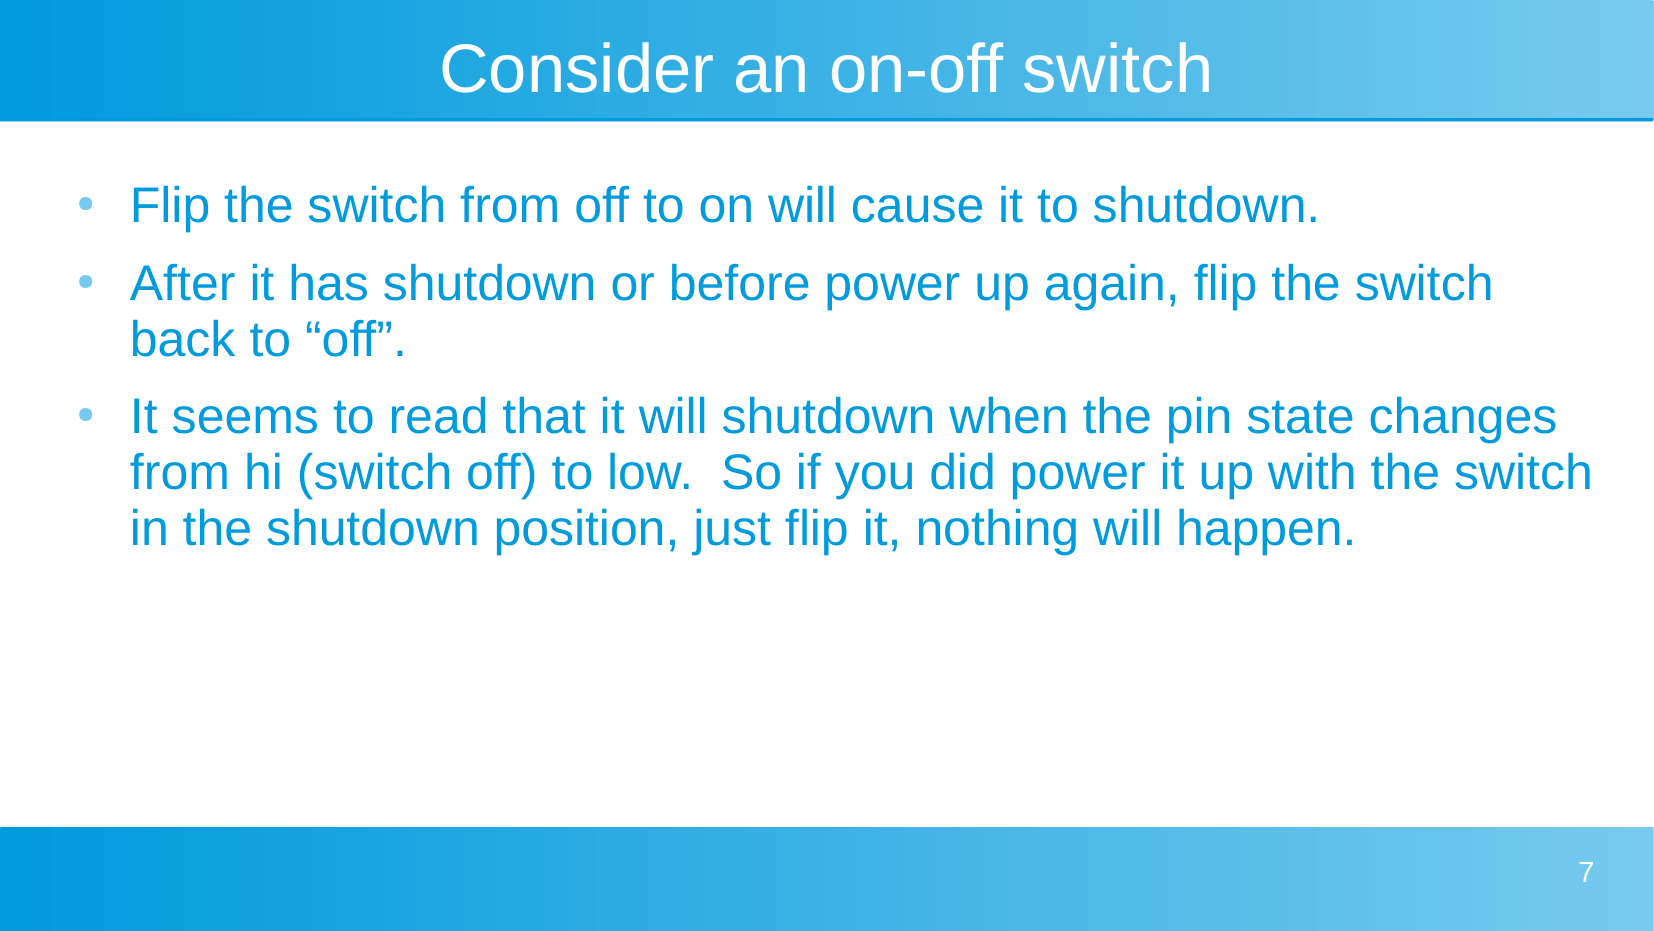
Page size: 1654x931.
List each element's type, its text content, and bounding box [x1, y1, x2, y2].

title Consider an on-off switch [59, 29, 1595, 108]
list Flip the switch from off to on will cause it to shutdown. After it has shutdown or before power up again, flip the switch back to “off”. It seems to read that it will shutdown when the pin state changes from hi (switch off) to low. So if you did power it up with the switch in the shutdown position, just flip it, nothing will happen. [59, 177, 1595, 768]
